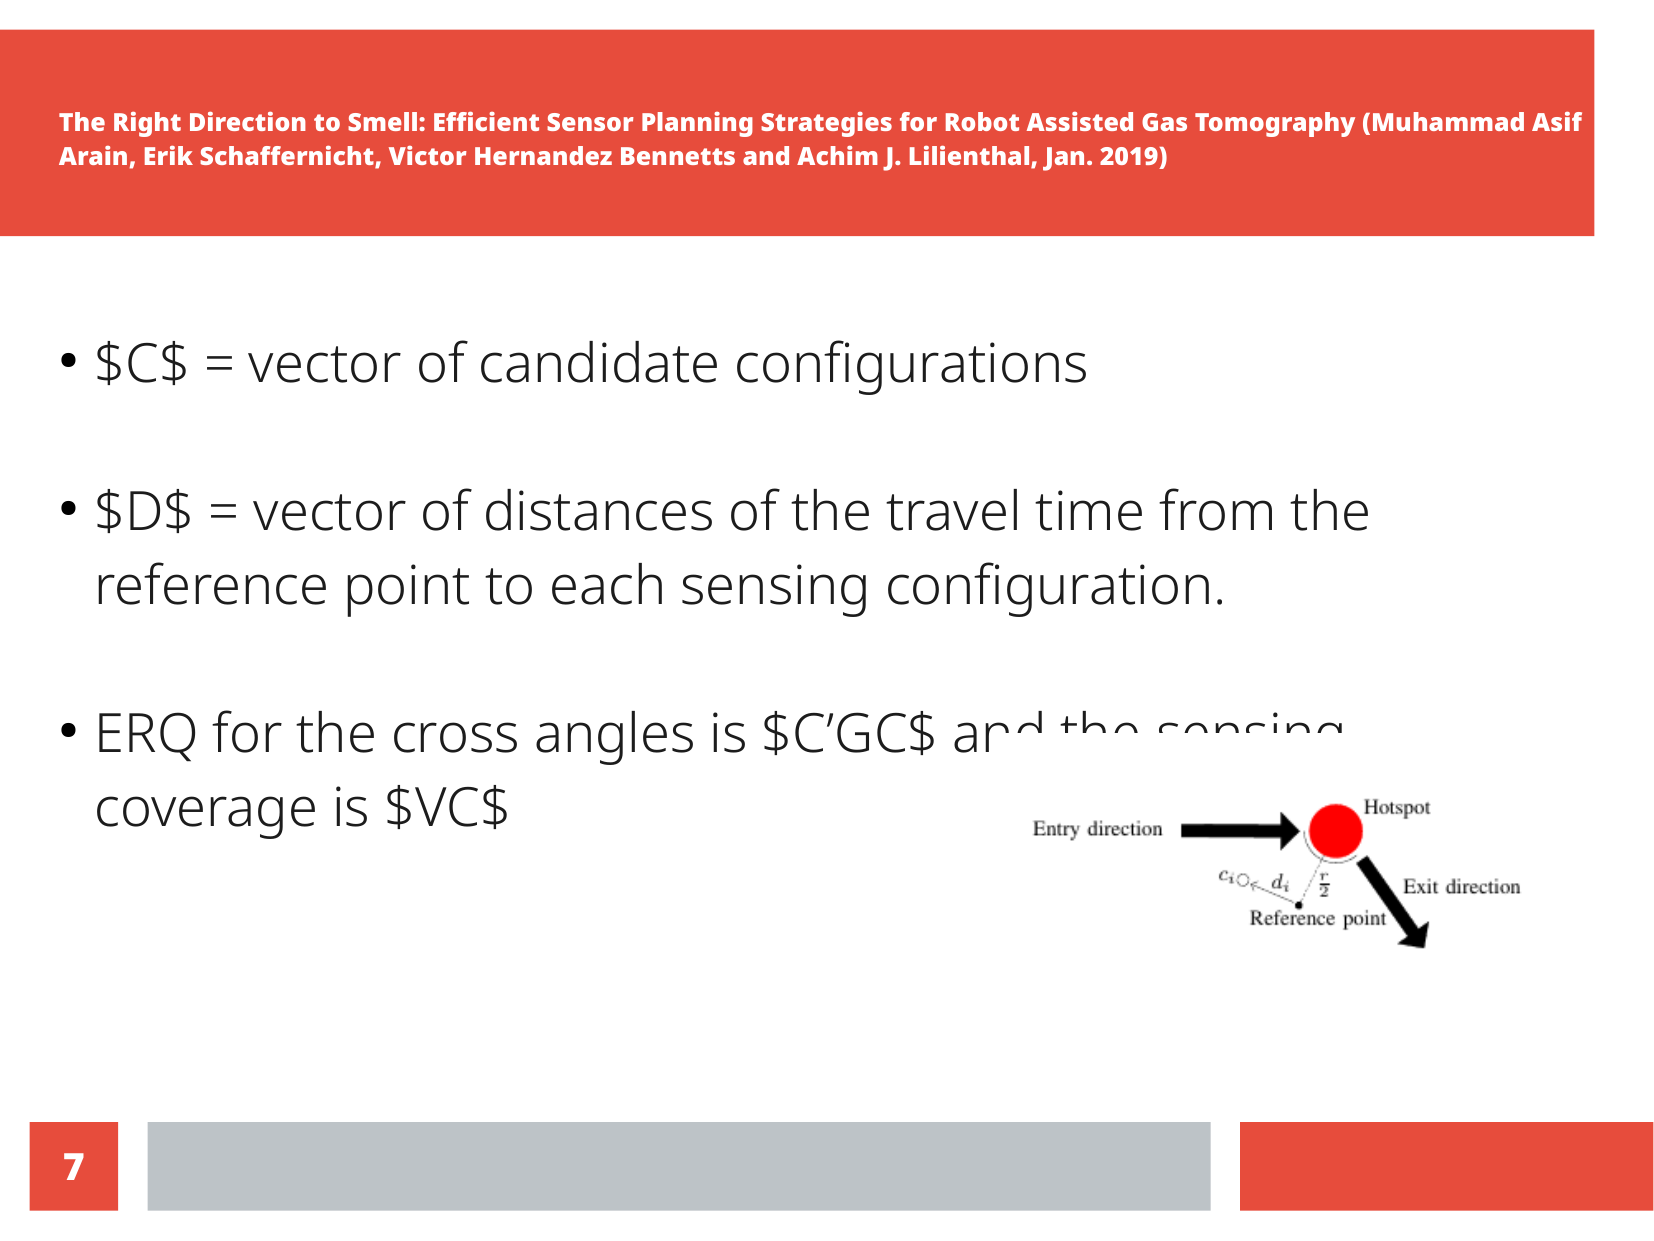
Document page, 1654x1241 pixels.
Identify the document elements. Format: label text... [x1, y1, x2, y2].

title The Right Direction to Smell: Efficient Sensor Planning Strategies for Robot Assisted Gas Tomography (Muhammad Asif Arain, Erik Schaffernicht, Victor Hernandez Bennetts and Achim J. Lilienthal, Jan. 2019) [59, 59, 1595, 207]
subtitle $C$ = vector of candidate configurations $D$ = vector of distances of the travel time from the reference point to each sensing configuration. ERQ for the cross angles is $C’GC$ and the sensing coverage is $VC$ [59, 324, 1565, 1093]
picture [990, 733, 1558, 961]
